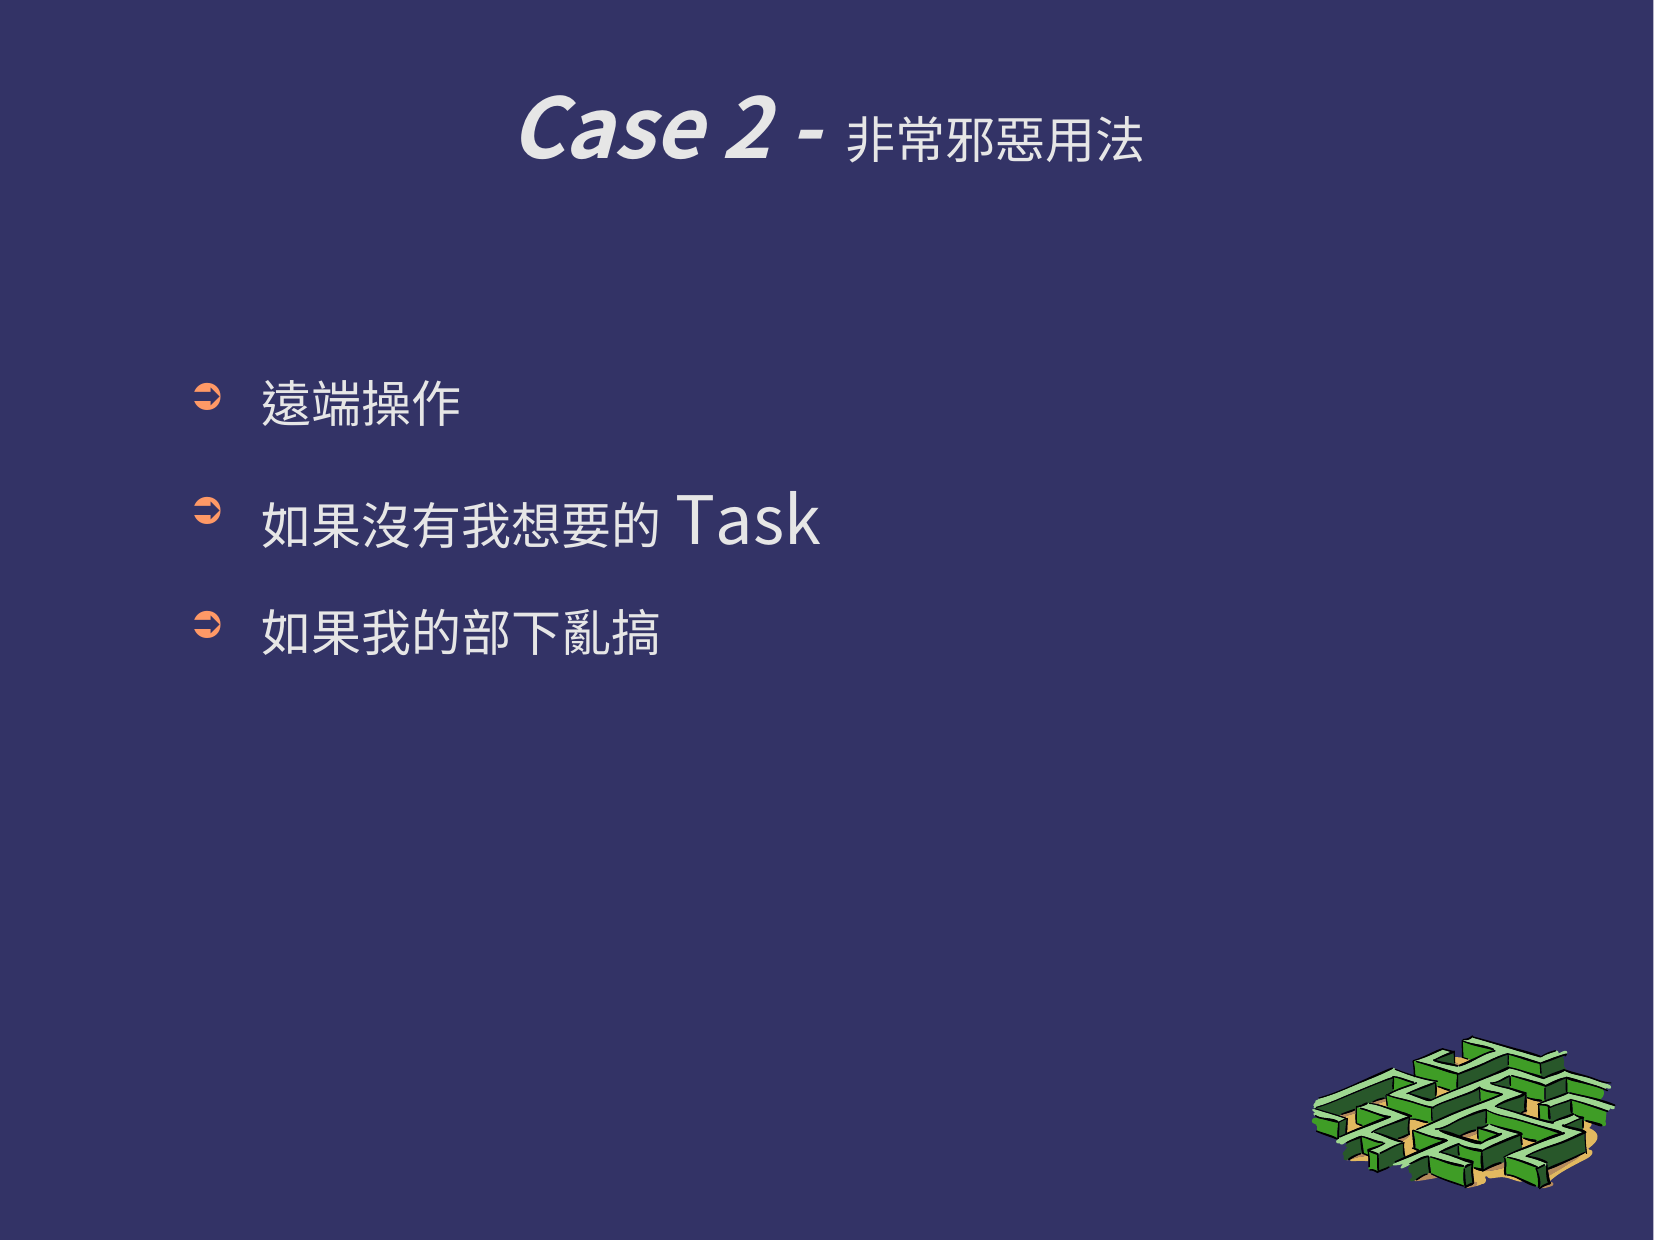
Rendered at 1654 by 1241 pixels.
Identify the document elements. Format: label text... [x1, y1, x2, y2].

title Case 2 -非常邪惡用法 [121, 19, 1534, 227]
list 遠端操作 如果沒有我想要的Task 如果我的部下亂搞 [178, 364, 1570, 1147]
